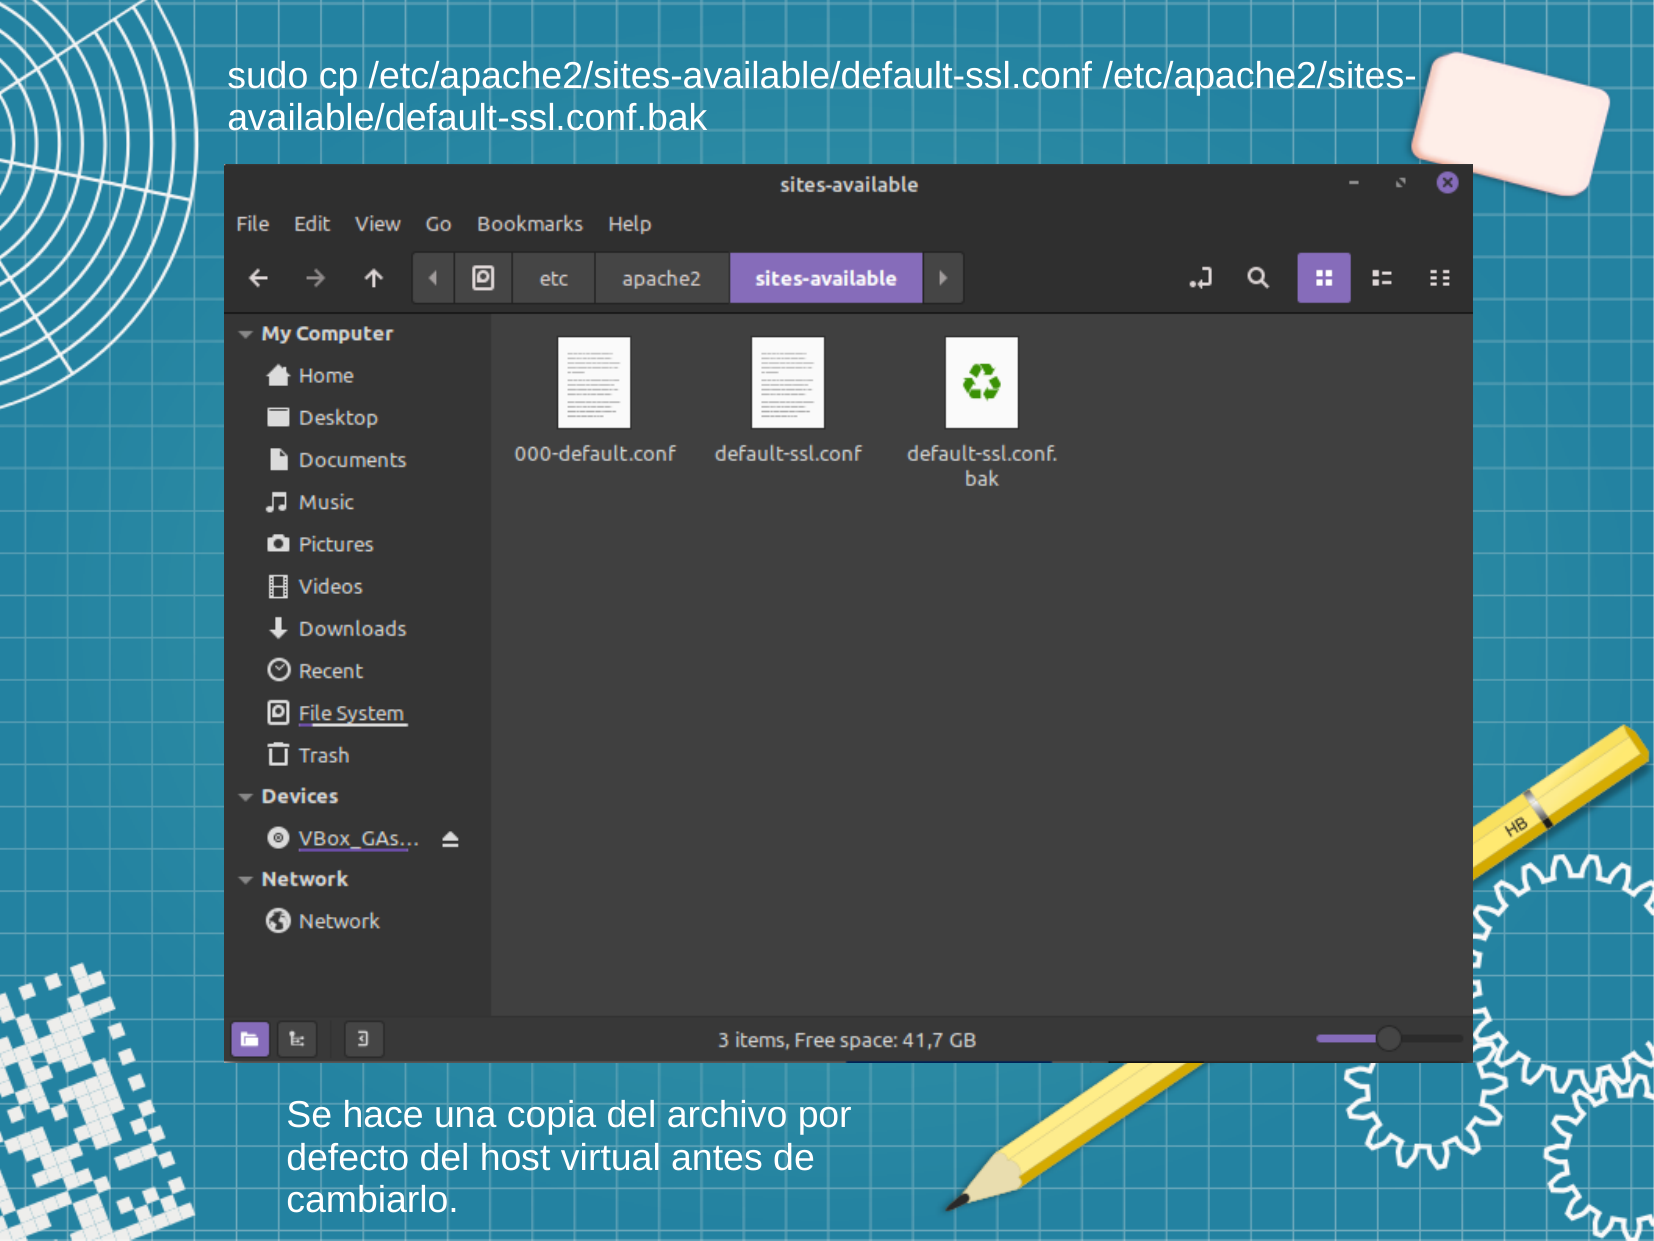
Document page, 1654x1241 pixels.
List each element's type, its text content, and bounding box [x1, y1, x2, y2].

text_box sudo cp /etc/apache2/sites-available/default-ssl.conf /etc/apache2/sites-available/default-ssl.conf.bak [212, 47, 1441, 147]
text_box Se hace una copia del archivo por defecto del host virtual antes de cambiarlo. [271, 1086, 922, 1228]
picture [0, 0, 1654, 1241]
